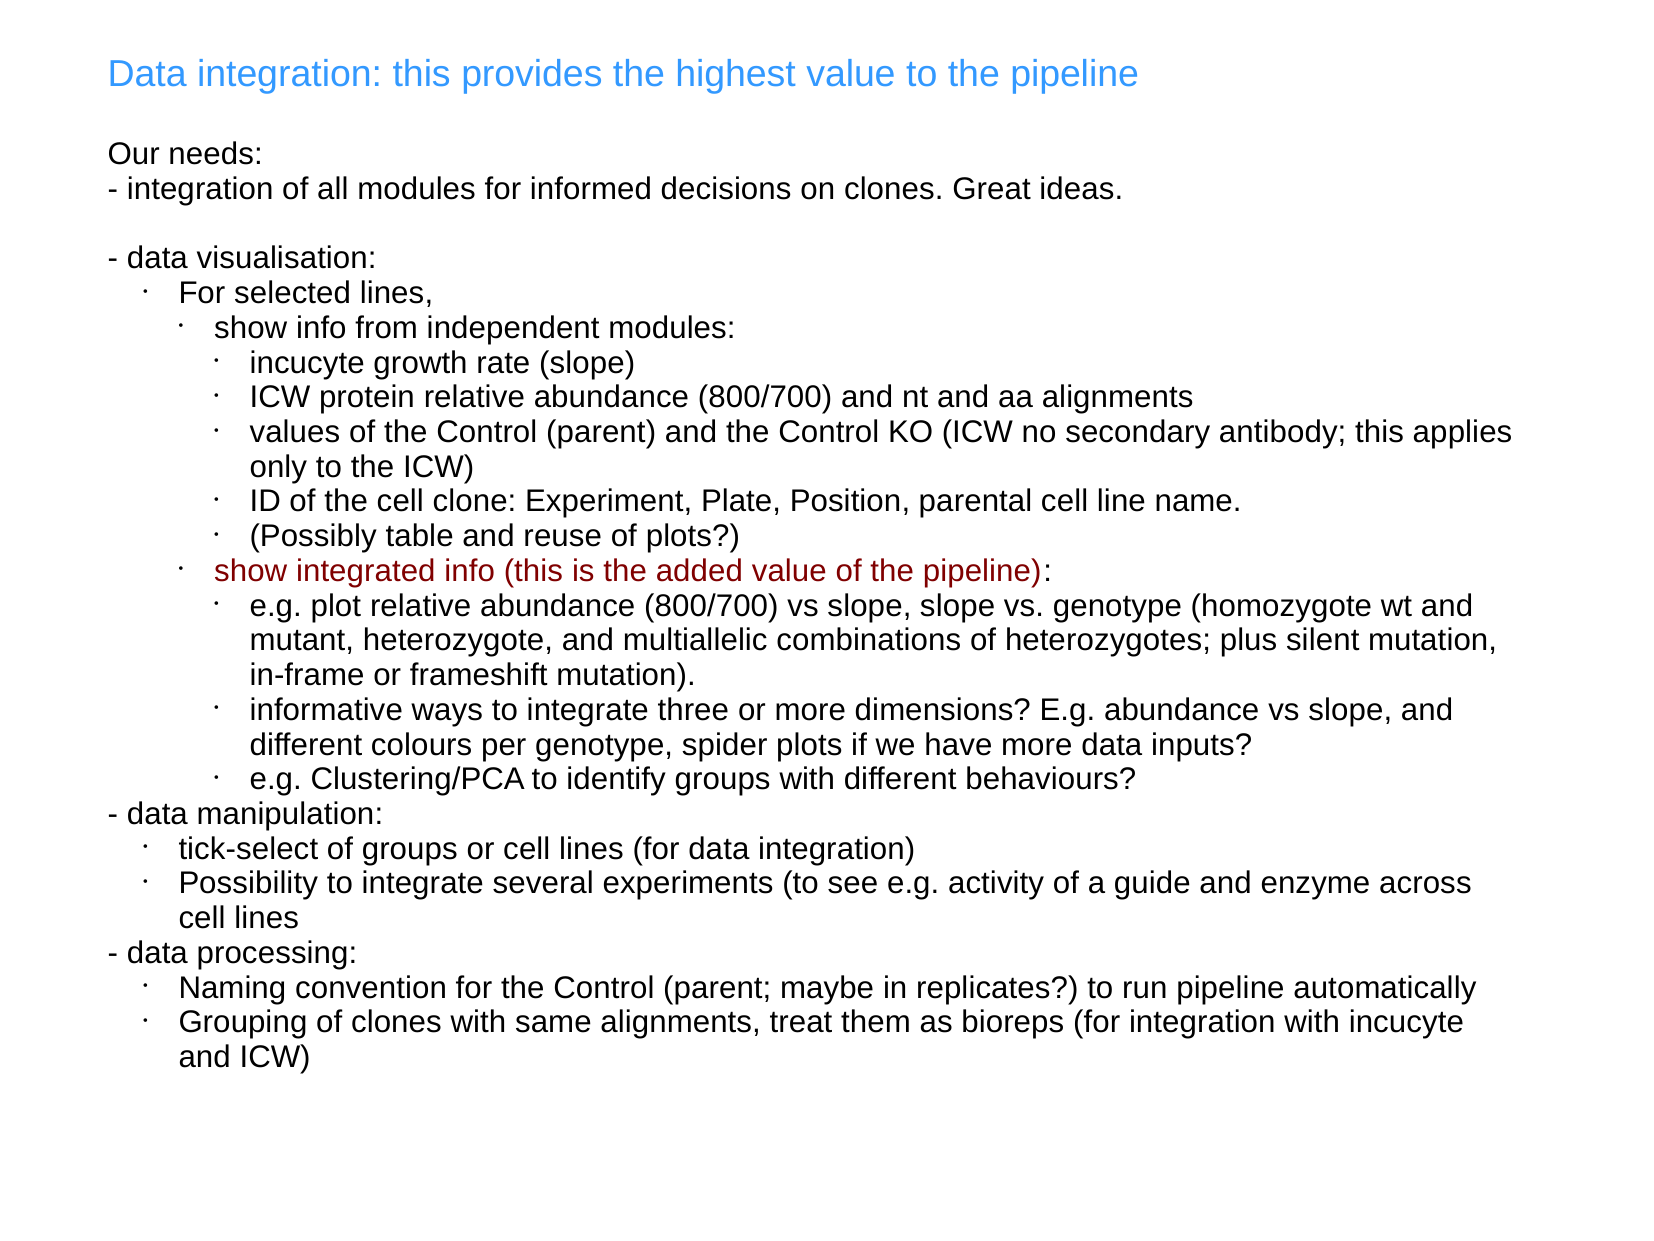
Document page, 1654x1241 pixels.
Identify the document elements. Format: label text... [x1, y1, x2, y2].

text_box Data integration: this provides the highest value to the pipeline Our needs: - integration of all modules for informed decisions on clones. Great ideas. - data visualisation: For selected lines, show info from independent modules: incucyte growth rate (slope) ICW protein relative abundance (800/700) and nt and aa alignments values of the Control (parent) and the Control KO (ICW no secondary antibody; this applies only to the ICW) ID of the cell clone: Experiment, Plate, Position, parental cell line name. (Possibly table and reuse of plots?) show integrated info (this is the added value of the pipeline): e.g. plot relative abundance (800/700) vs slope, slope vs. genotype (homozygote wt and mutant, heterozygote, and multiallelic combinations of heterozygotes; plus silent mutation, in-frame or frameshift mutation). informative ways to integrate three or more dimensions? E.g. abundance vs slope, and different colours per genotype, spider plots if we have more data inputs? e.g. Clustering/PCA to identify groups with different behaviours? - data manipulation: tick-select of groups or cell lines (for data integration) Possibility to integrate several experiments (to see e.g. activity of a guide and enzyme across cell lines - data processing: Naming convention for the Control (parent; maybe in replicates?) to run pipeline automatically Grouping of clones with same alignments, treat them as bioreps (for integration with incucyte and ICW) [93, 45, 1536, 1193]
